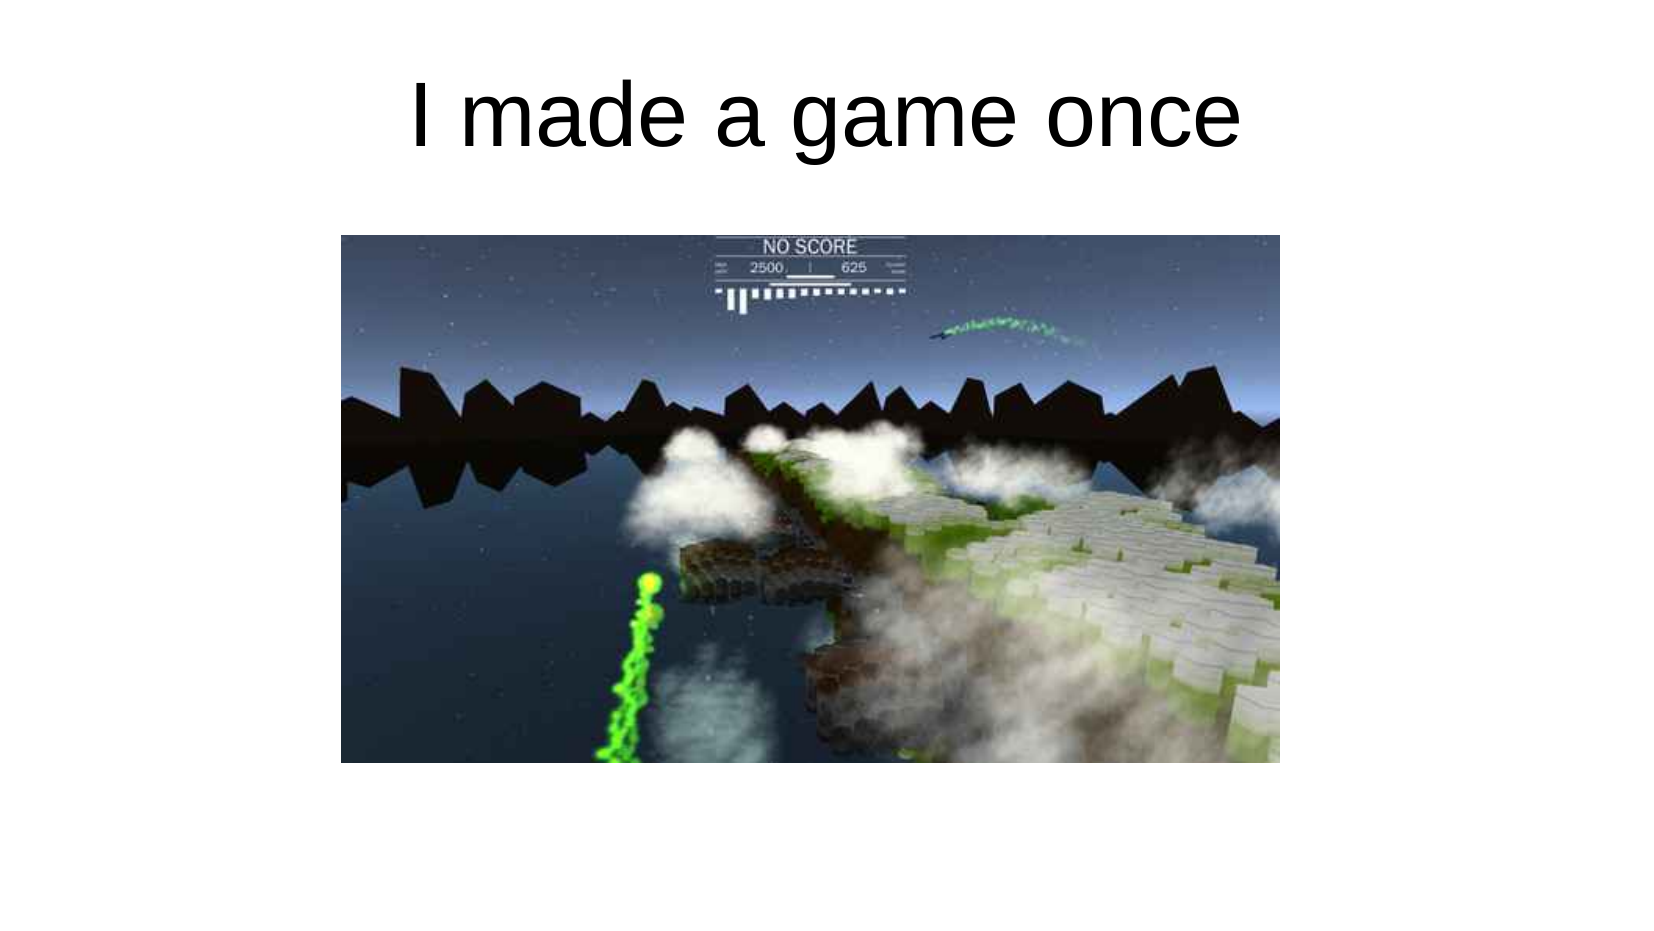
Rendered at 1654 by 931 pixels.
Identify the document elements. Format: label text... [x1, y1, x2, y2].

picture [341, 235, 1280, 763]
title I made a game once [82, 37, 1571, 193]
